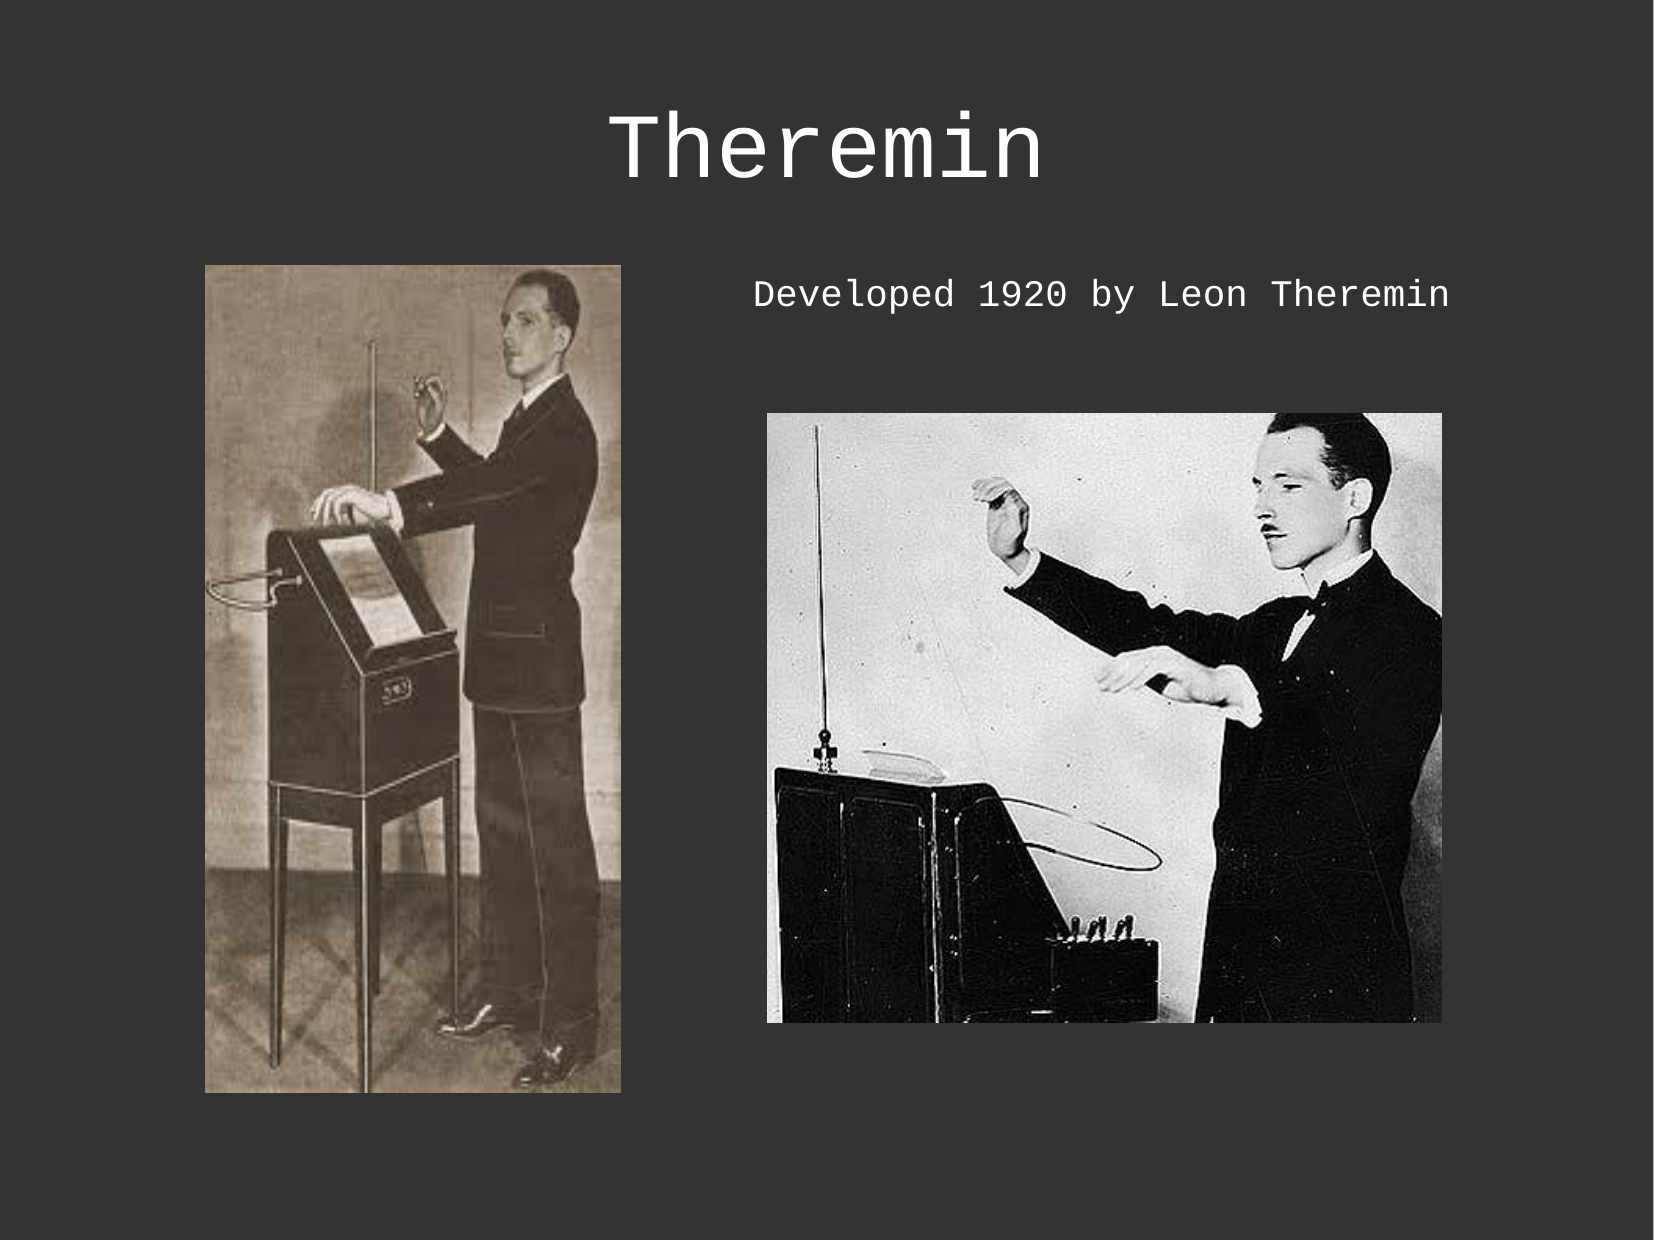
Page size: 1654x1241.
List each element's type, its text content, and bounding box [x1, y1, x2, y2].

picture [205, 265, 621, 1093]
title Theremin [82, 56, 1571, 250]
text_box Developed 1920 by Leon Theremin [738, 267, 1565, 325]
picture [767, 413, 1442, 1023]
